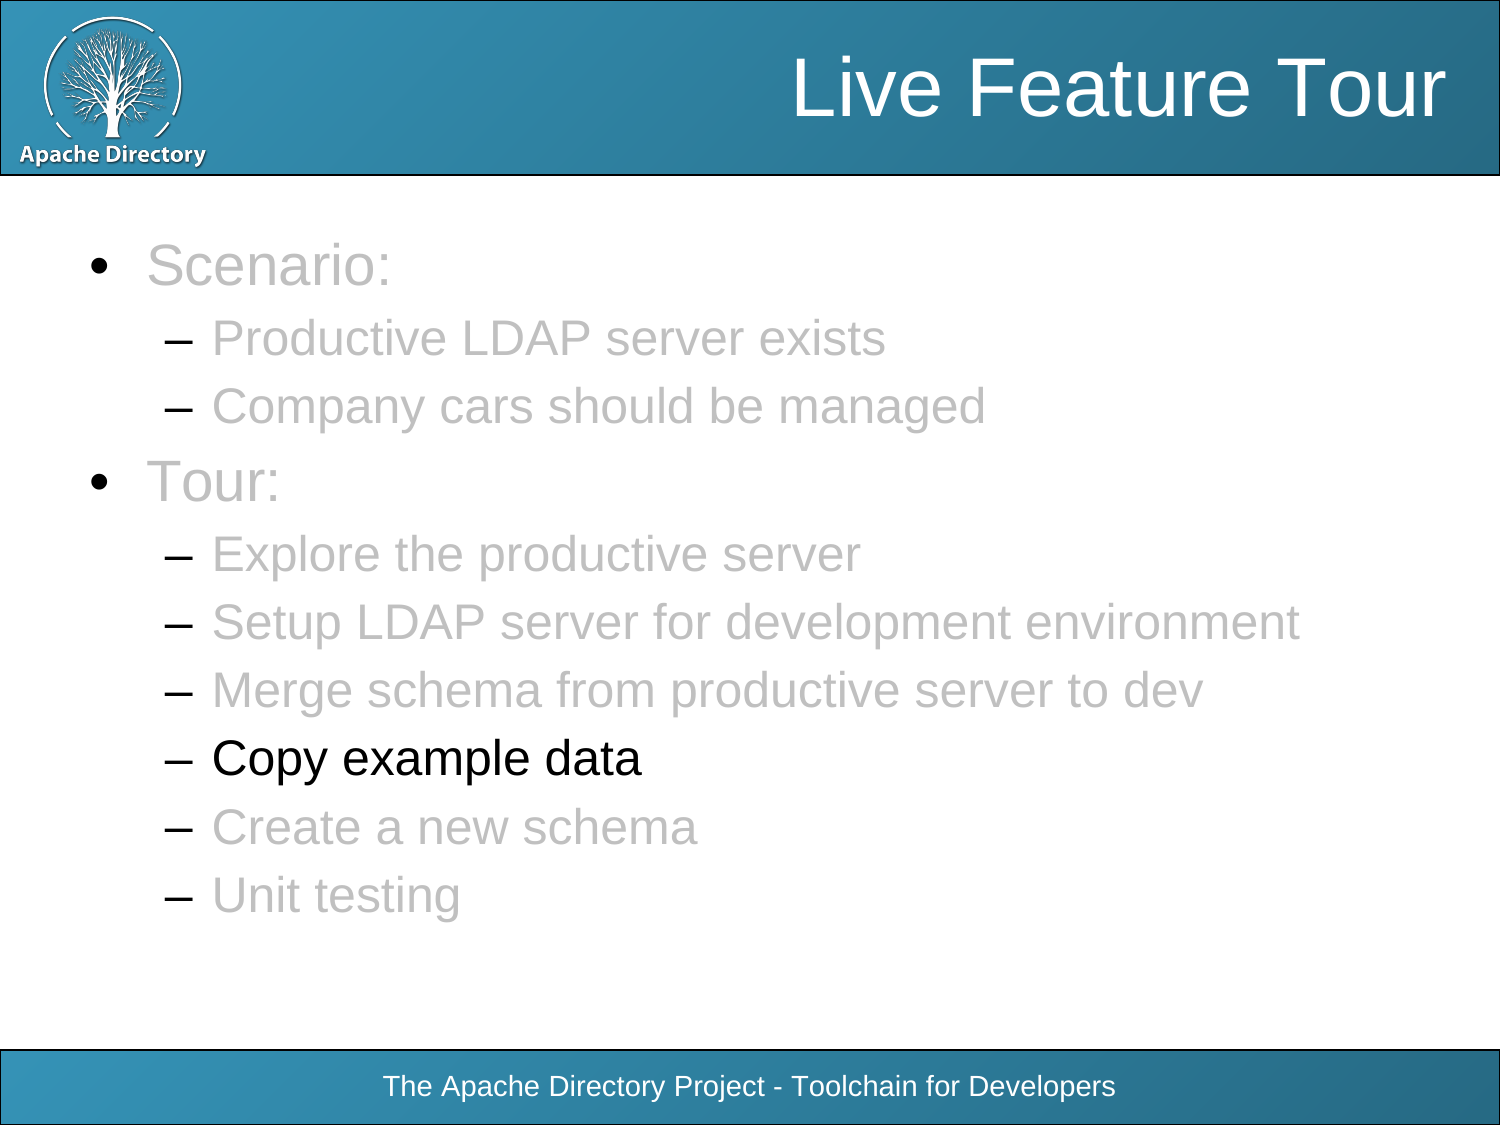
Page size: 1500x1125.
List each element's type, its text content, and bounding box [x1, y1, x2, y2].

title Live Feature Tour [237, 12, 1463, 163]
picture [12, 12, 213, 173]
list Scenario: Productive LDAP server exists Company cars should be managed Tour: Explore the productive server Setup LDAP server for development environment Merge schema from productive server to dev Copy example data Create a new schema Unit testing [75, 224, 1426, 1013]
